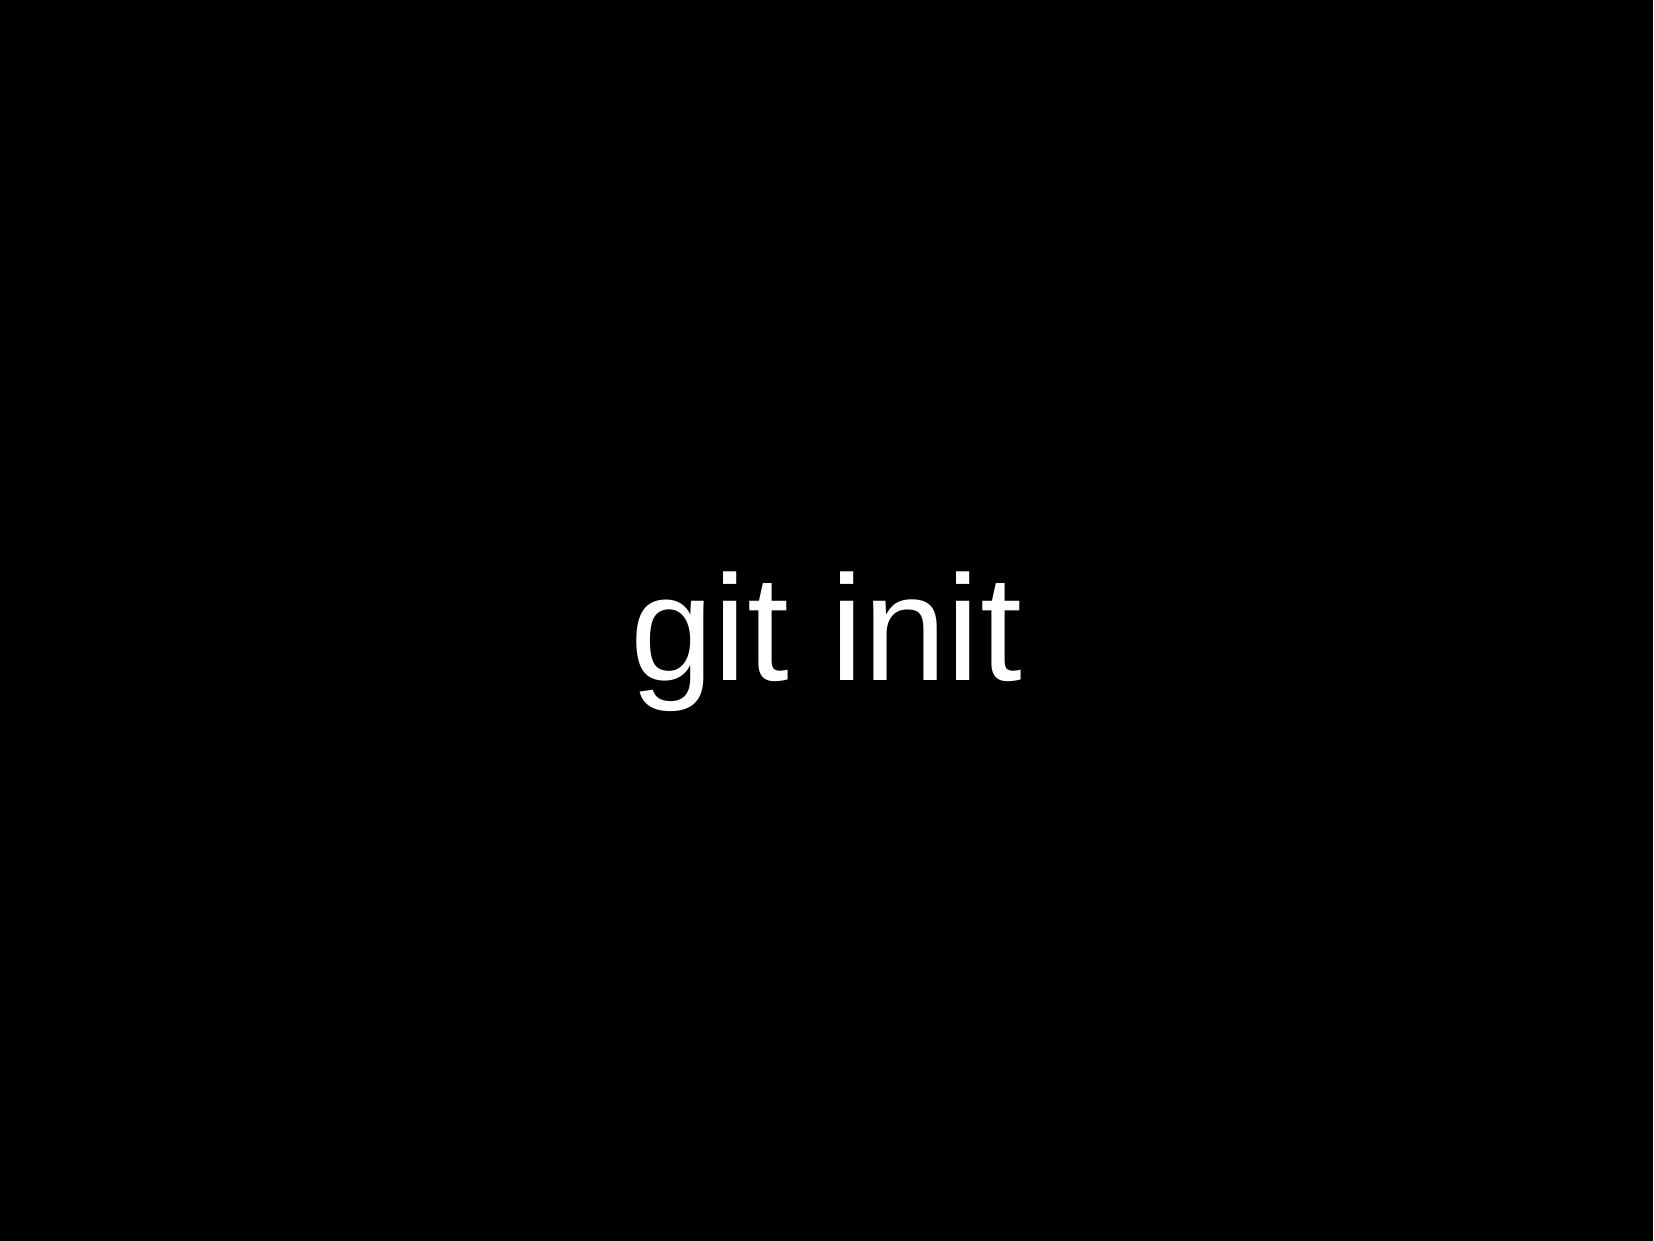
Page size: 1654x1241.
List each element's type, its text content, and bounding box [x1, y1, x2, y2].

title git init [82, 525, 1571, 733]
